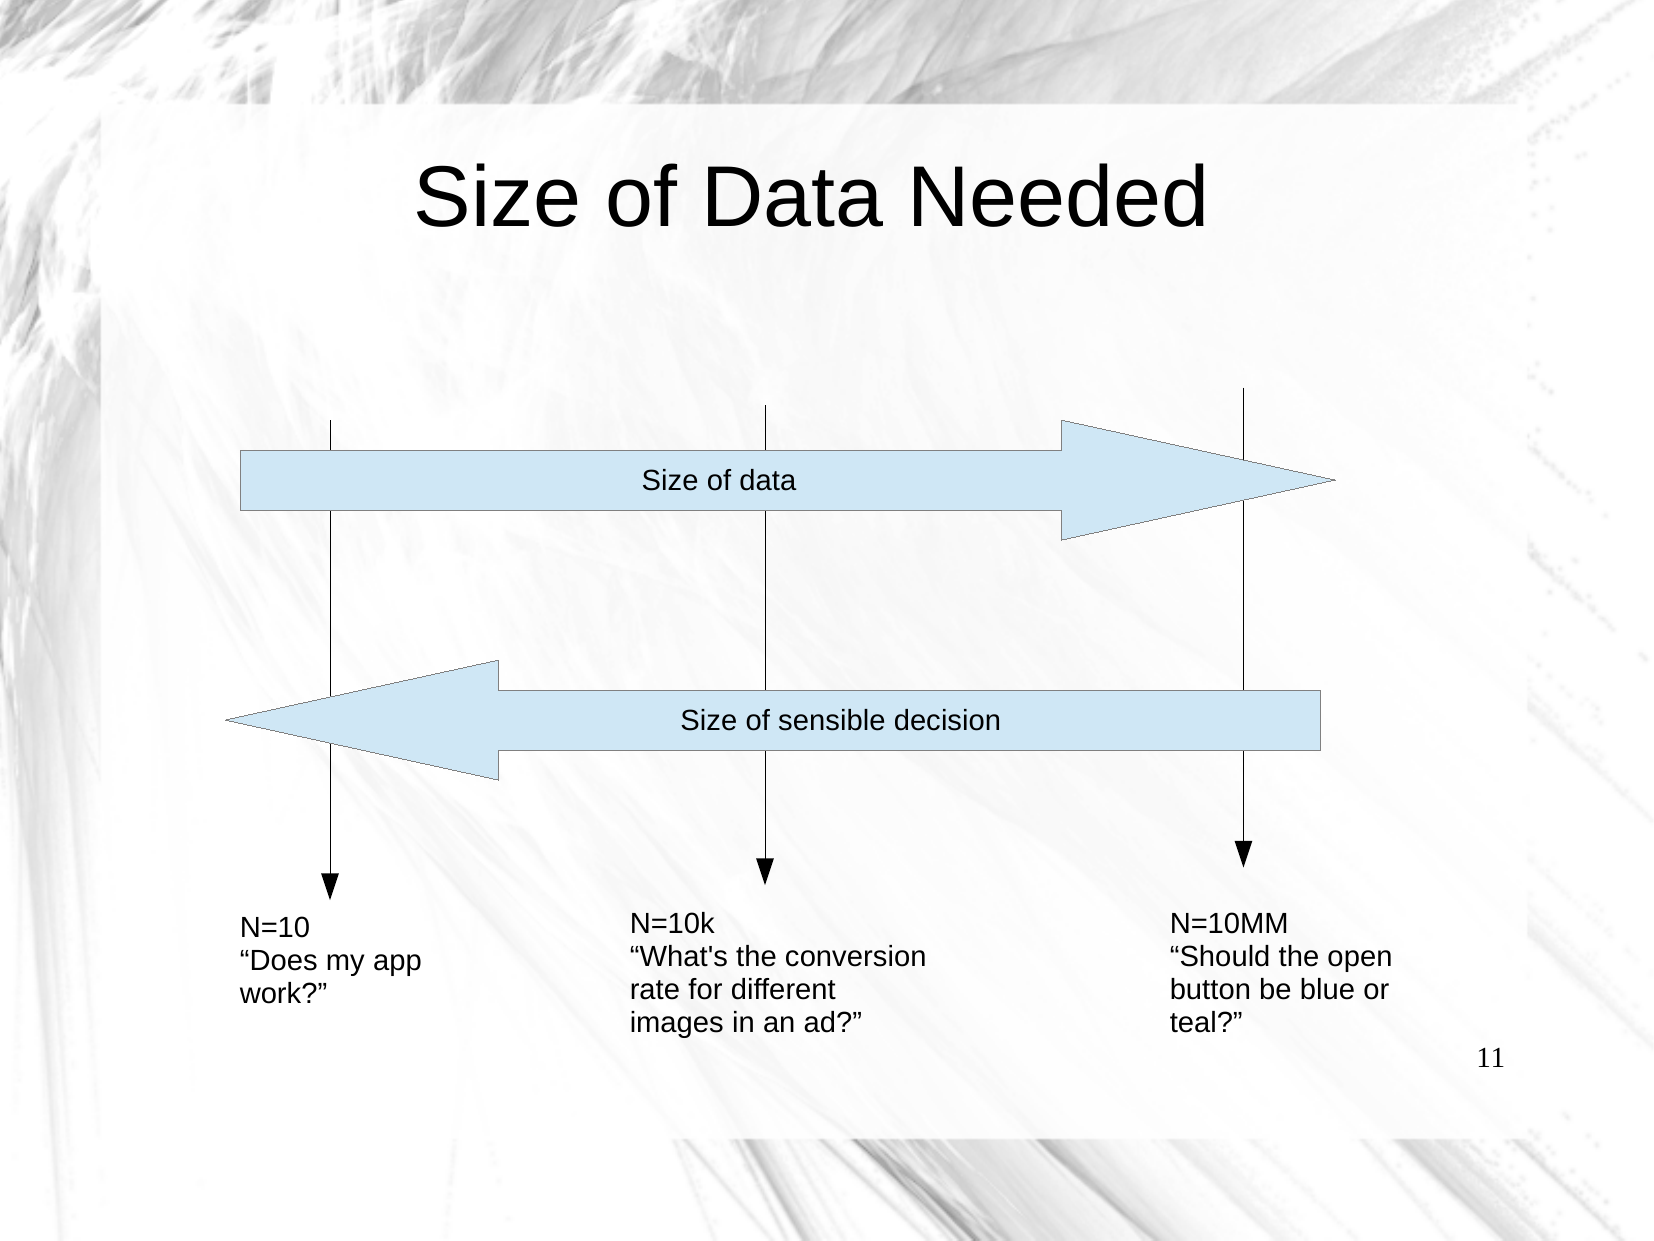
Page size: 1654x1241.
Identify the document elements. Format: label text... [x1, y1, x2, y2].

picture [0, 0, 1654, 1241]
text_box N=10 “Does my app work?” [225, 904, 481, 1018]
text_box Size of data [240, 420, 1336, 541]
text_box N=10k “What's the conversion rate for different images in an ad?” [615, 900, 946, 1046]
title Size of Data Needed [118, 112, 1506, 281]
text_box Size of sensible decision [225, 660, 1321, 781]
text_box N=10MM “Should the open button be blue or teal?” [1155, 900, 1411, 1046]
